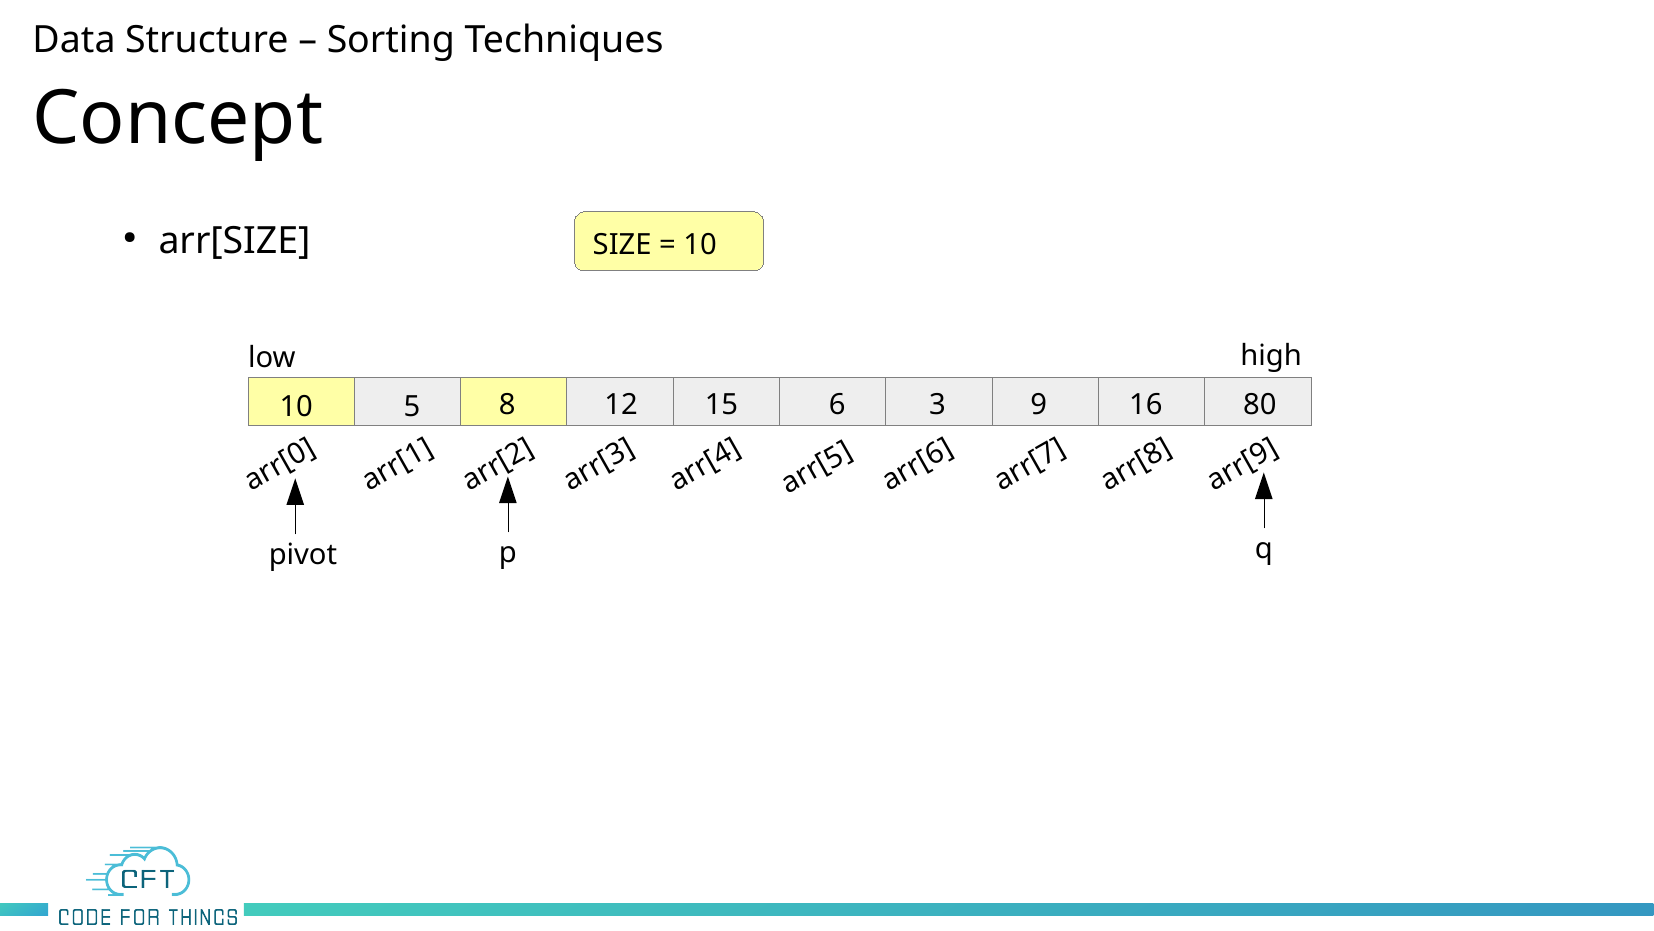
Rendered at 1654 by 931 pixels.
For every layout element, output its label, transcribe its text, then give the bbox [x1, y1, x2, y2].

text_box 10 [264, 378, 332, 428]
text_box arr[8] [1079, 401, 1213, 517]
text_box pivot [253, 525, 358, 575]
text_box 80 [1228, 377, 1296, 426]
text_box 6 [814, 376, 863, 426]
text_box [332, 377, 388, 426]
text_box [248, 378, 264, 426]
text_box 16 [1114, 376, 1182, 426]
text_box arr[3] [537, 413, 680, 517]
text_box q [1240, 519, 1289, 569]
text_box [574, 211, 764, 271]
text_box arr[4] [647, 411, 786, 517]
text_box SIZE = 10 [577, 215, 758, 265]
text_box [762, 377, 814, 426]
text_box p [484, 523, 533, 573]
text_box low [233, 328, 337, 378]
picture [59, 846, 237, 925]
text_box arr[9] [1181, 405, 1323, 517]
text_box [438, 377, 484, 426]
text_box [1182, 377, 1228, 426]
text_box high [1225, 327, 1329, 377]
text_box 3 [914, 376, 963, 426]
text_box 9 [1015, 376, 1083, 426]
text_box arr[6] [863, 401, 999, 517]
text_box [551, 377, 589, 426]
text_box 5 [388, 377, 438, 428]
text_box [1296, 377, 1312, 426]
text_box [863, 377, 914, 426]
text_box arr[1] [336, 401, 473, 517]
text_box [963, 377, 1015, 426]
text_box arr[SIZE] [108, 205, 353, 272]
text_box 12 [589, 376, 657, 426]
text_box 15 [690, 376, 762, 426]
text_box arr[2] [437, 426, 574, 517]
text_box [1083, 377, 1114, 426]
title Data Structure – Sorting Techniques Concept [32, 12, 1184, 166]
text_box [657, 377, 690, 426]
text_box arr[0] [218, 426, 360, 517]
text_box 8 [484, 376, 551, 426]
text_box arr[7] [971, 404, 1111, 517]
text_box arr[5] [756, 404, 898, 520]
